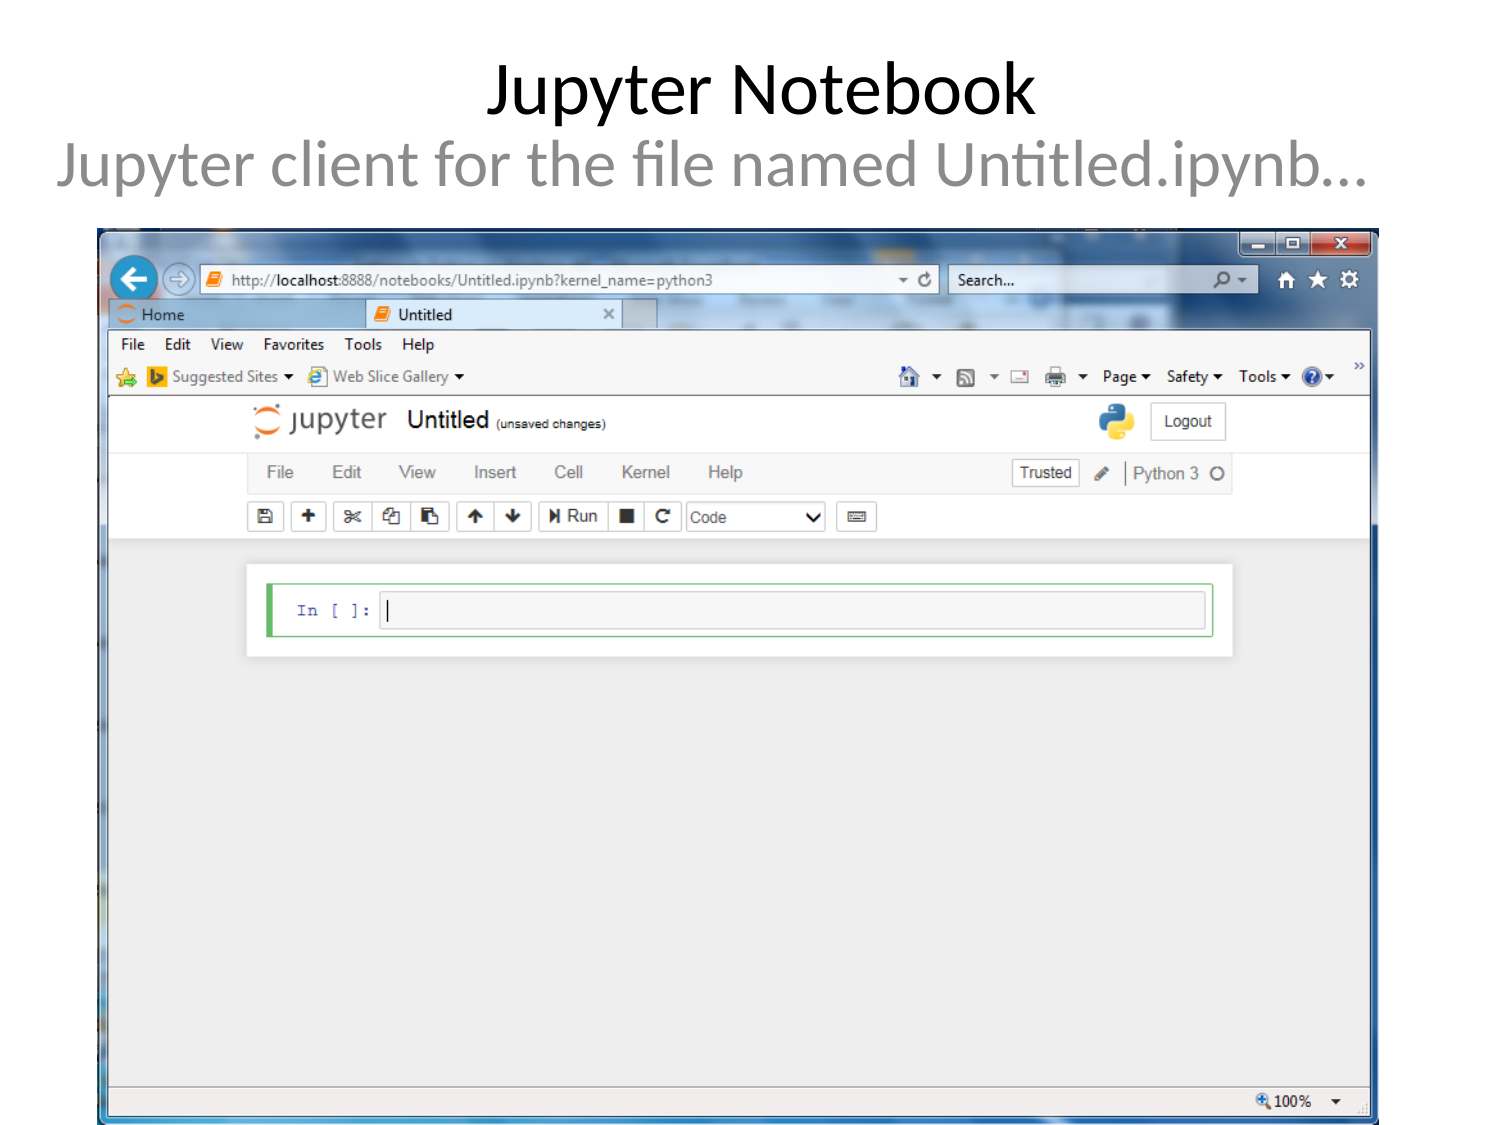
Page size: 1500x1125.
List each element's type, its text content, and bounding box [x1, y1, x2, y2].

text_box Jupyter client for the file named Untitled.ipynb… [41, 112, 1436, 215]
title Jupyter Notebook [123, 30, 1399, 112]
picture [97, 228, 1379, 1125]
